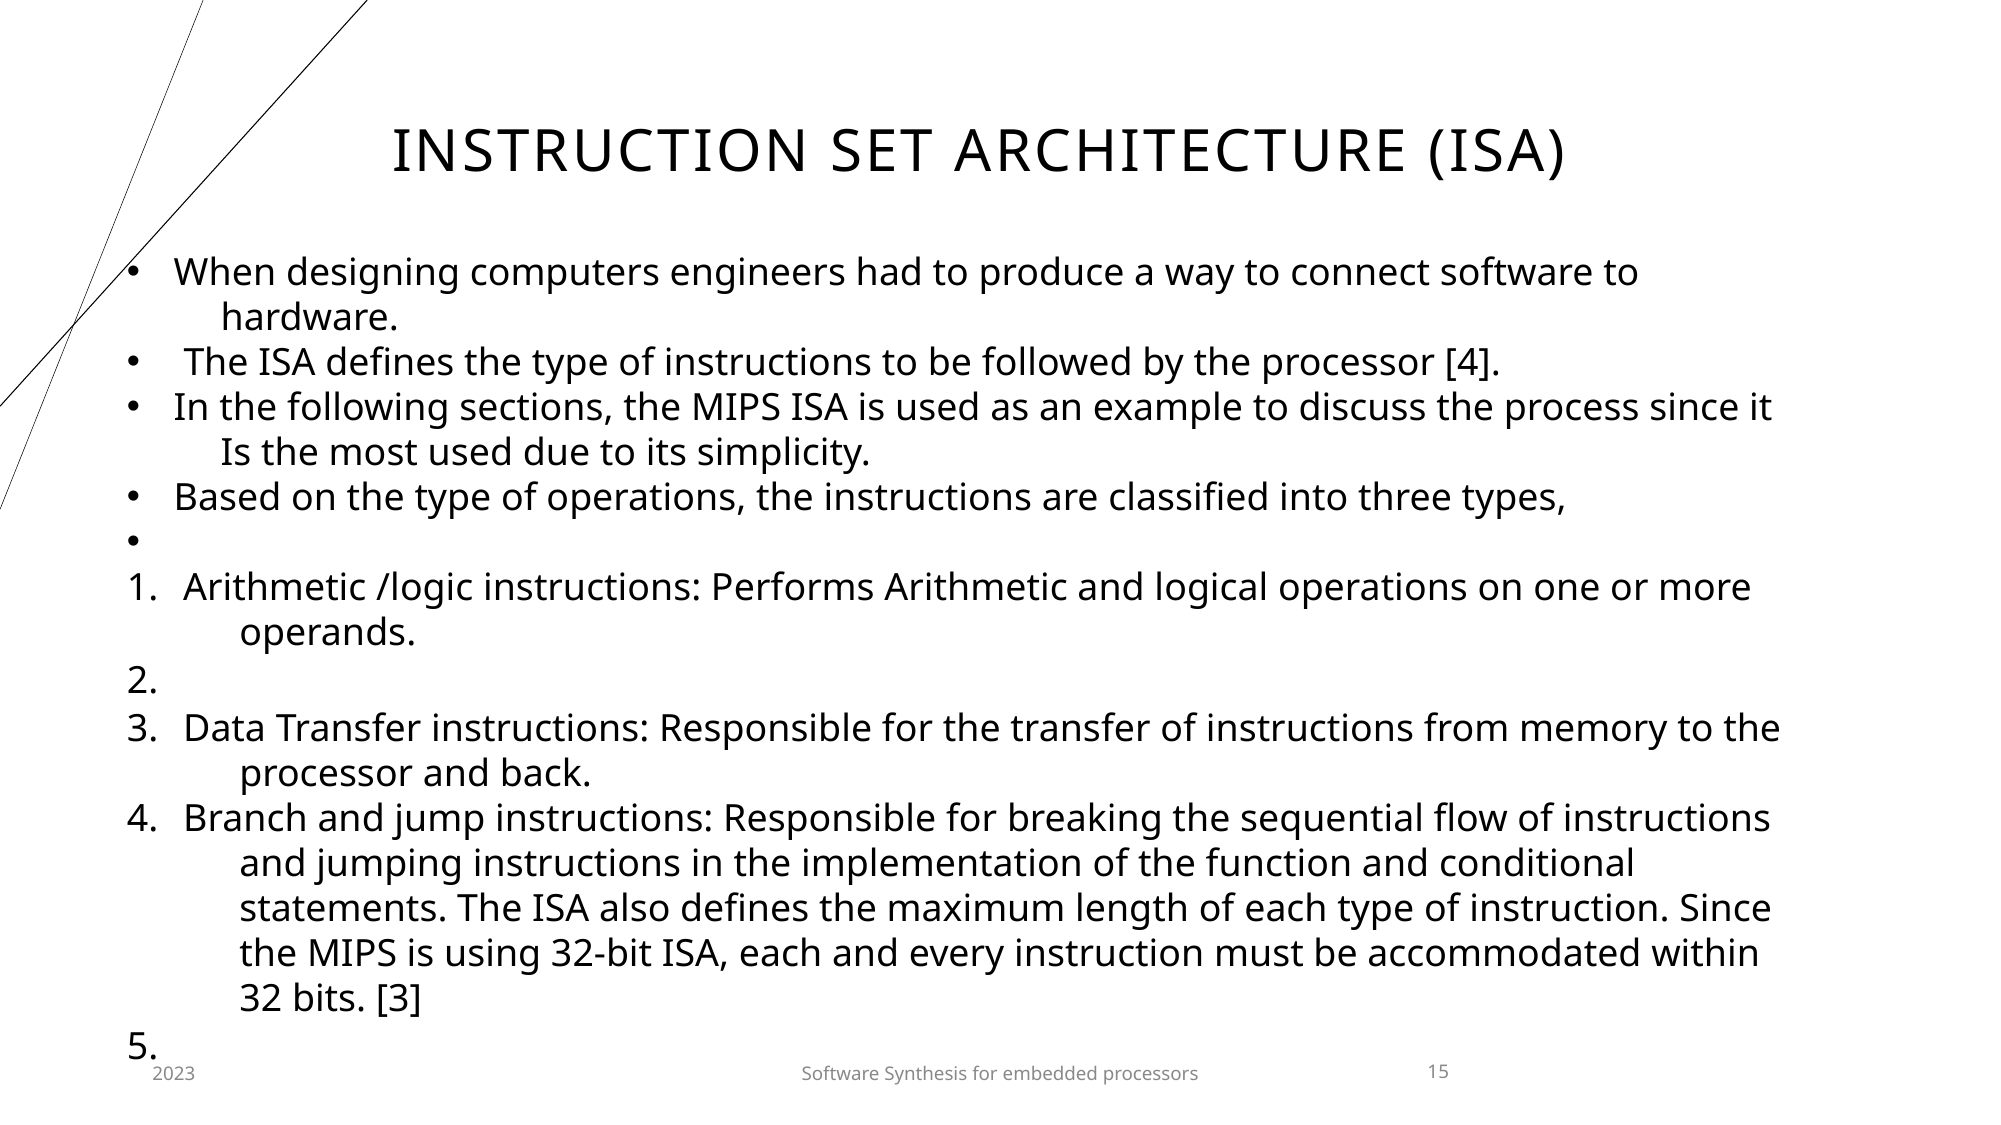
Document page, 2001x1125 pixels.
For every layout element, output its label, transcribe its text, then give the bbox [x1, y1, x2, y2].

title INSTRUCTION SET ARCHITECTURE (ISA) [177, 43, 1782, 240]
text_box [1412, 1042, 1863, 1103]
text_box 2023 [137, 1042, 588, 1103]
text_box Software Synthesis for embedded processors [662, 1042, 1338, 1103]
text_box When designing computers engineers had to produce a way to connect software to hardware. The ISA defines the type of instructions to be followed by the processor [4]. In the following sections, the MIPS ISA is used as an example to discuss the process since it Is the most used due to its simplicity. Based on the type of operations, the instructions are classified into three types, Arithmetic /logic instructions: Performs Arithmetic and logical operations on one or more operands. Data Transfer instructions: Responsible for the transfer of instructions from memory to the processor and back. Branch and jump instructions: Responsible for breaking the sequential flow of instructions and jumping instructions in the implementation of the function and conditional statements. The ISA also defines the maximum length of each type of instruction. Since the MIPS is using 32-bit ISA, each and every instruction must be accommodated within 32 bits. [3] [111, 240, 1823, 938]
